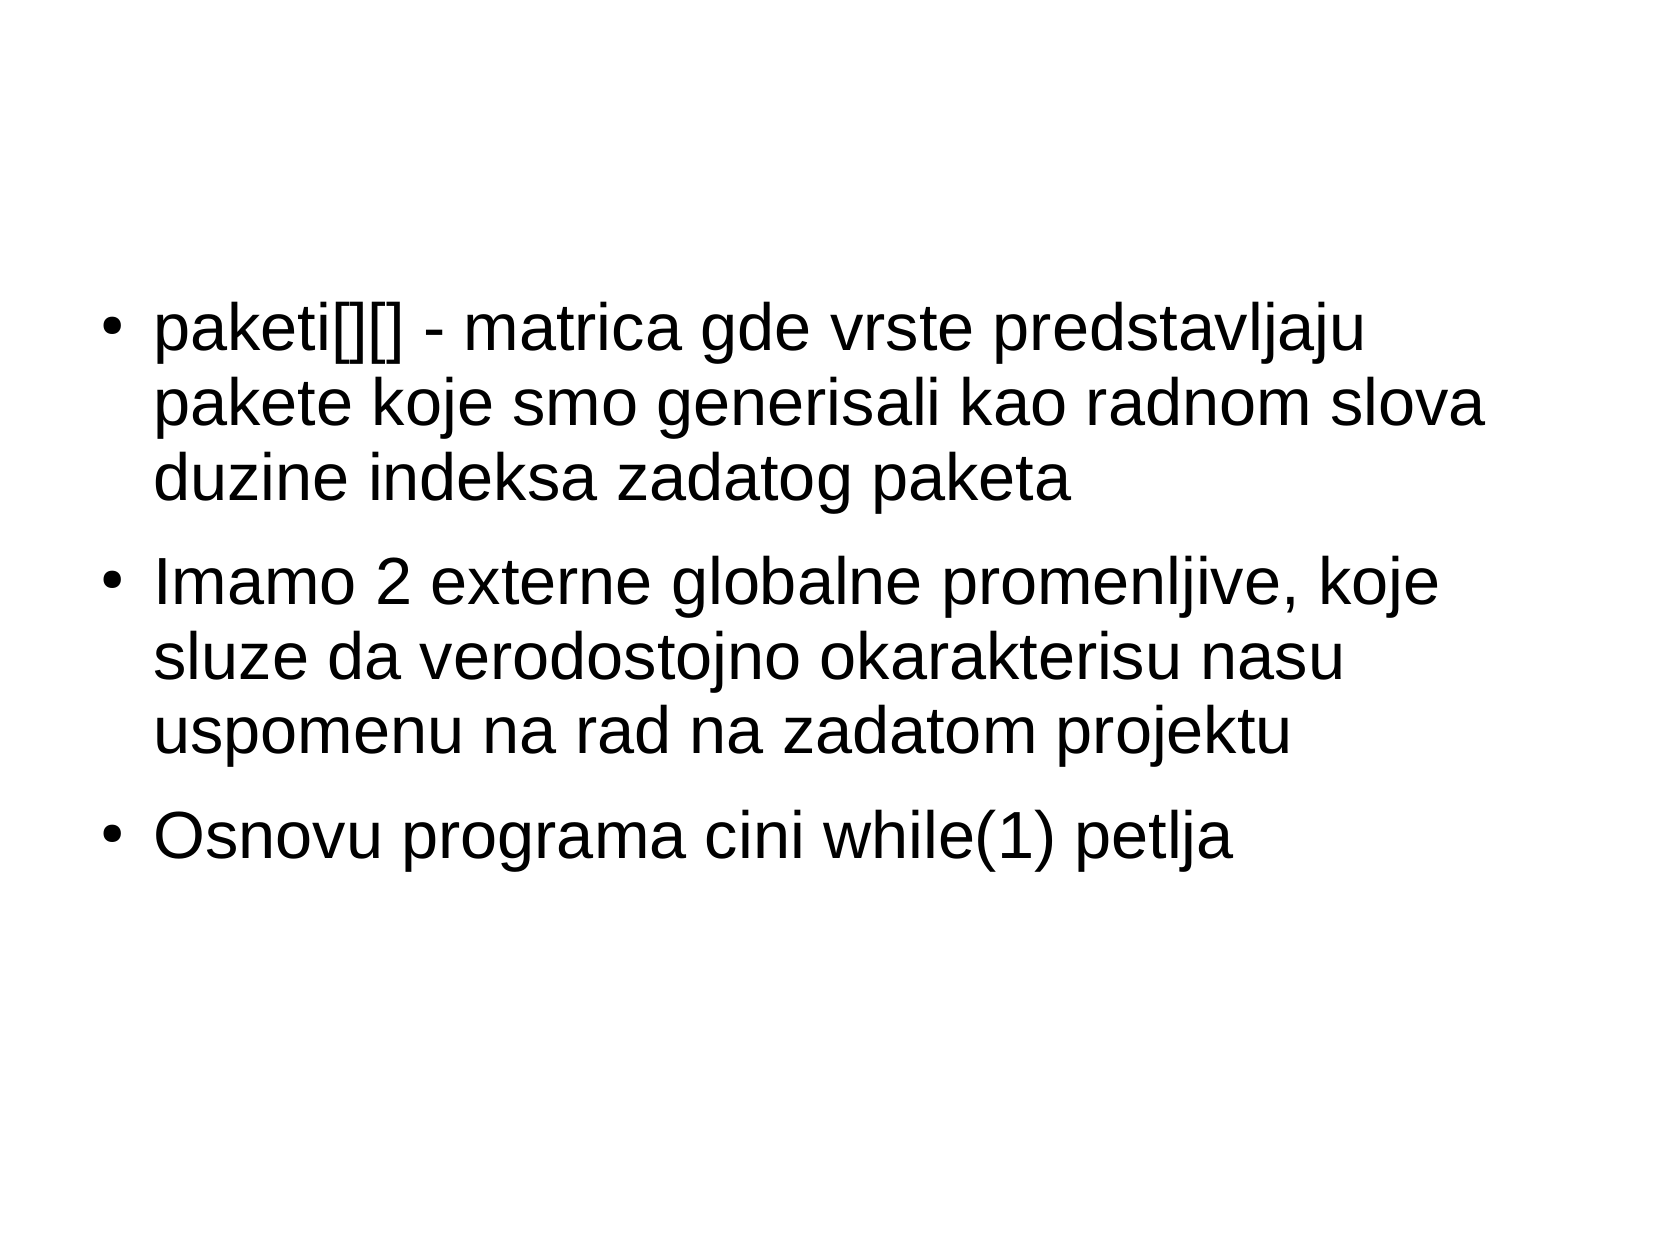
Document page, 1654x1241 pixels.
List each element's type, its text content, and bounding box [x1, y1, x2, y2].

list paketi[][] - matrica gde vrste predstavljaju pakete koje smo generisali kao radnom slova duzine indeksa zadatog paketa Imamo 2 externe globalne promenljive, koje sluze da verodostojno okarakterisu nasu uspomenu na rad na zadatom projektu Osnovu programa cini while(1) petlja [82, 290, 1571, 1010]
